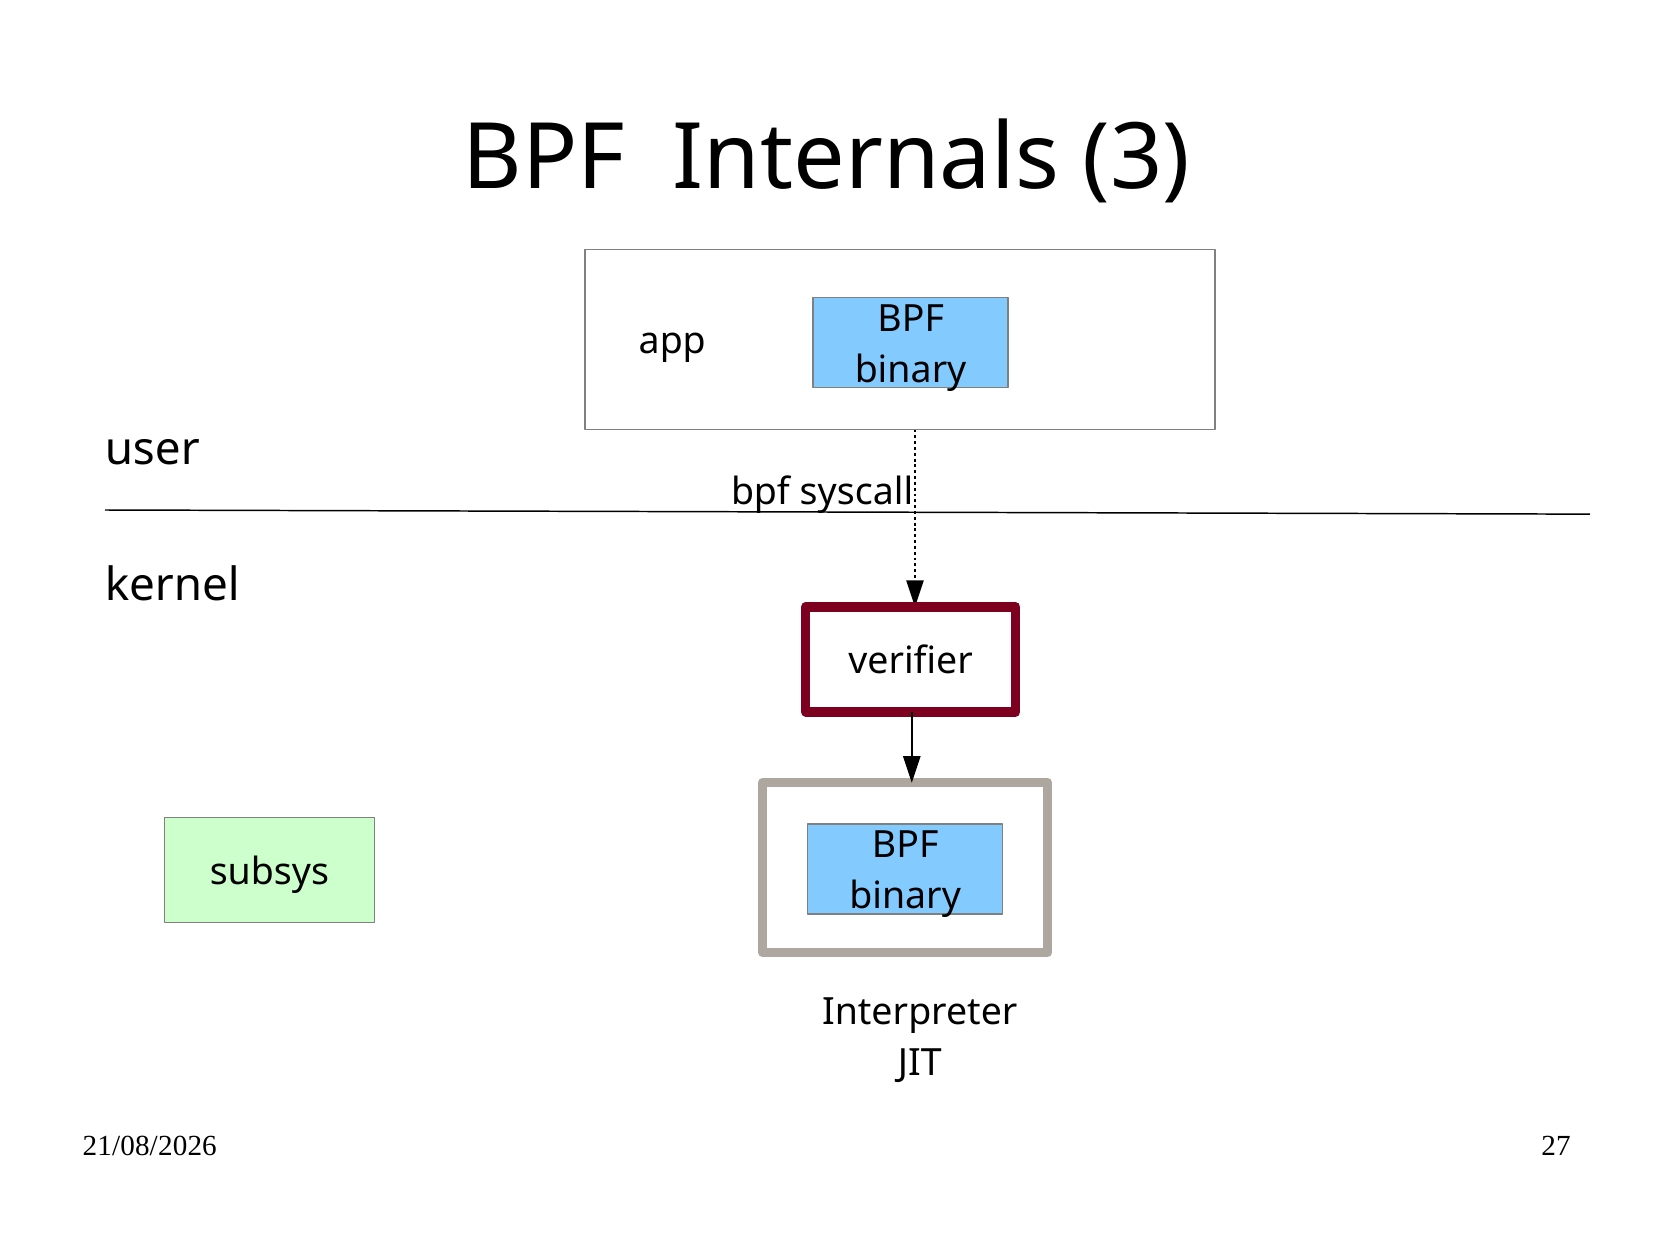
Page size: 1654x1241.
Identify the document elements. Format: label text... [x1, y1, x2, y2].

text_box app [585, 249, 1216, 430]
title BPF Internals (3) [82, 49, 1571, 257]
text_box kernel [90, 544, 245, 615]
text_box user [90, 408, 204, 479]
text_box BPF binary [807, 824, 1003, 915]
text_box Interpreter JIT [807, 977, 1015, 1083]
text_box verifier [805, 606, 1016, 712]
text_box subsys [164, 817, 375, 923]
text_box bpf syscall [716, 456, 945, 518]
